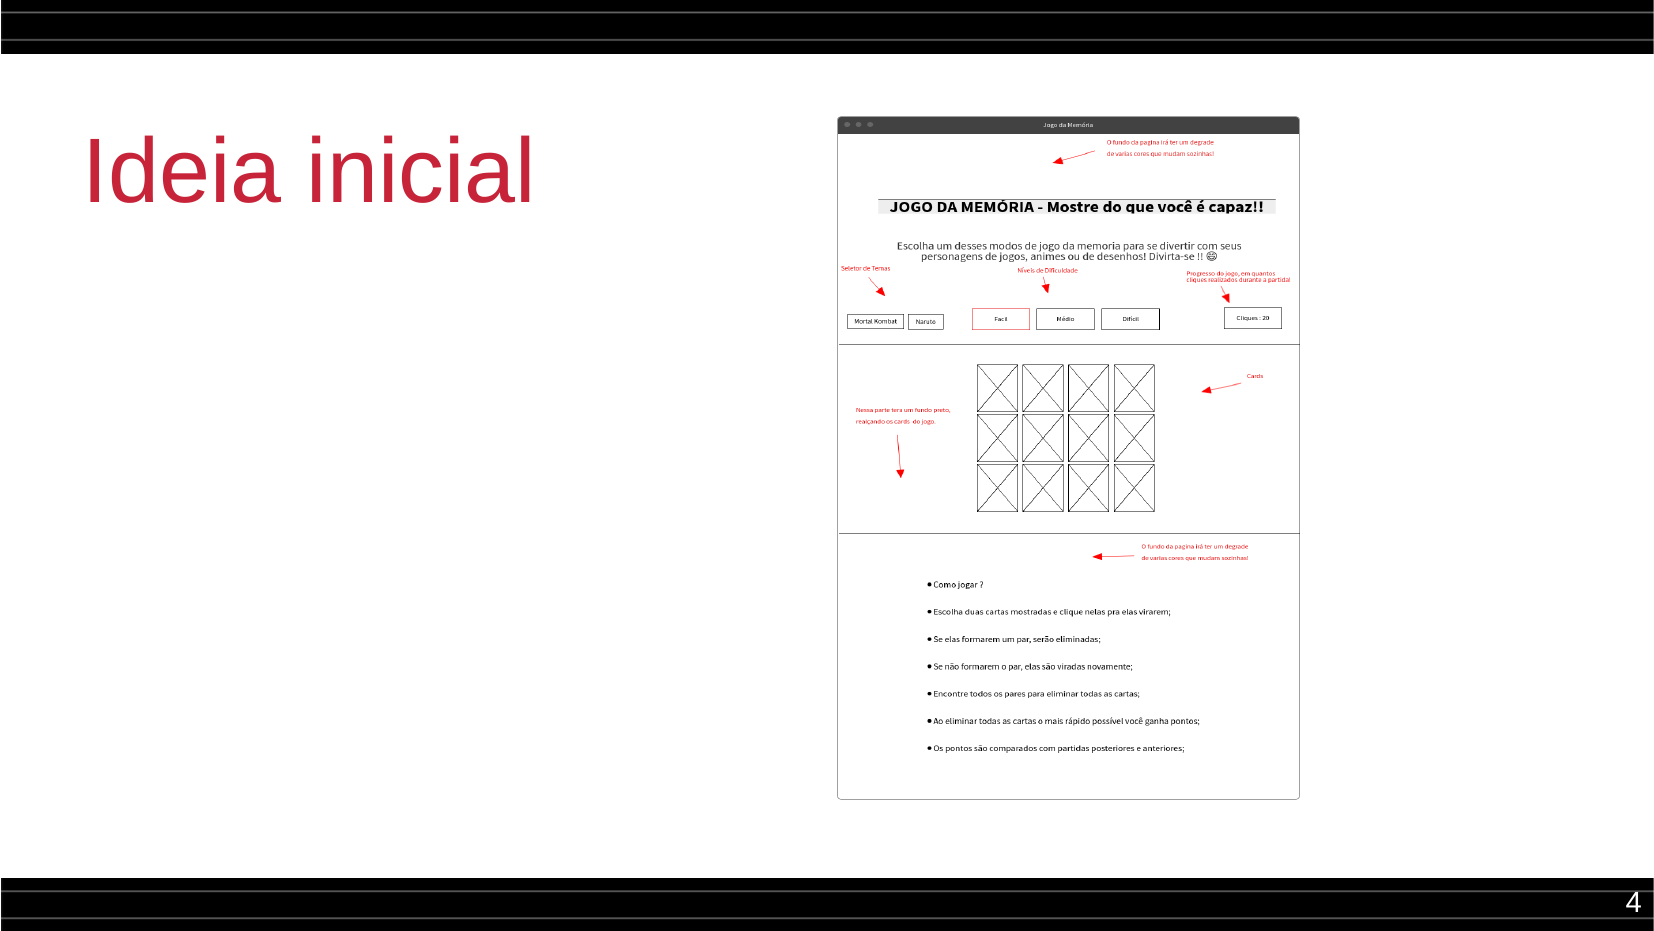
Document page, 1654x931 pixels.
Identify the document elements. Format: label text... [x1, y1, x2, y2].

title Ideia inicial [82, 92, 1571, 249]
picture [797, 111, 1329, 857]
picture [1, 0, 1654, 54]
picture [1, 878, 1654, 931]
